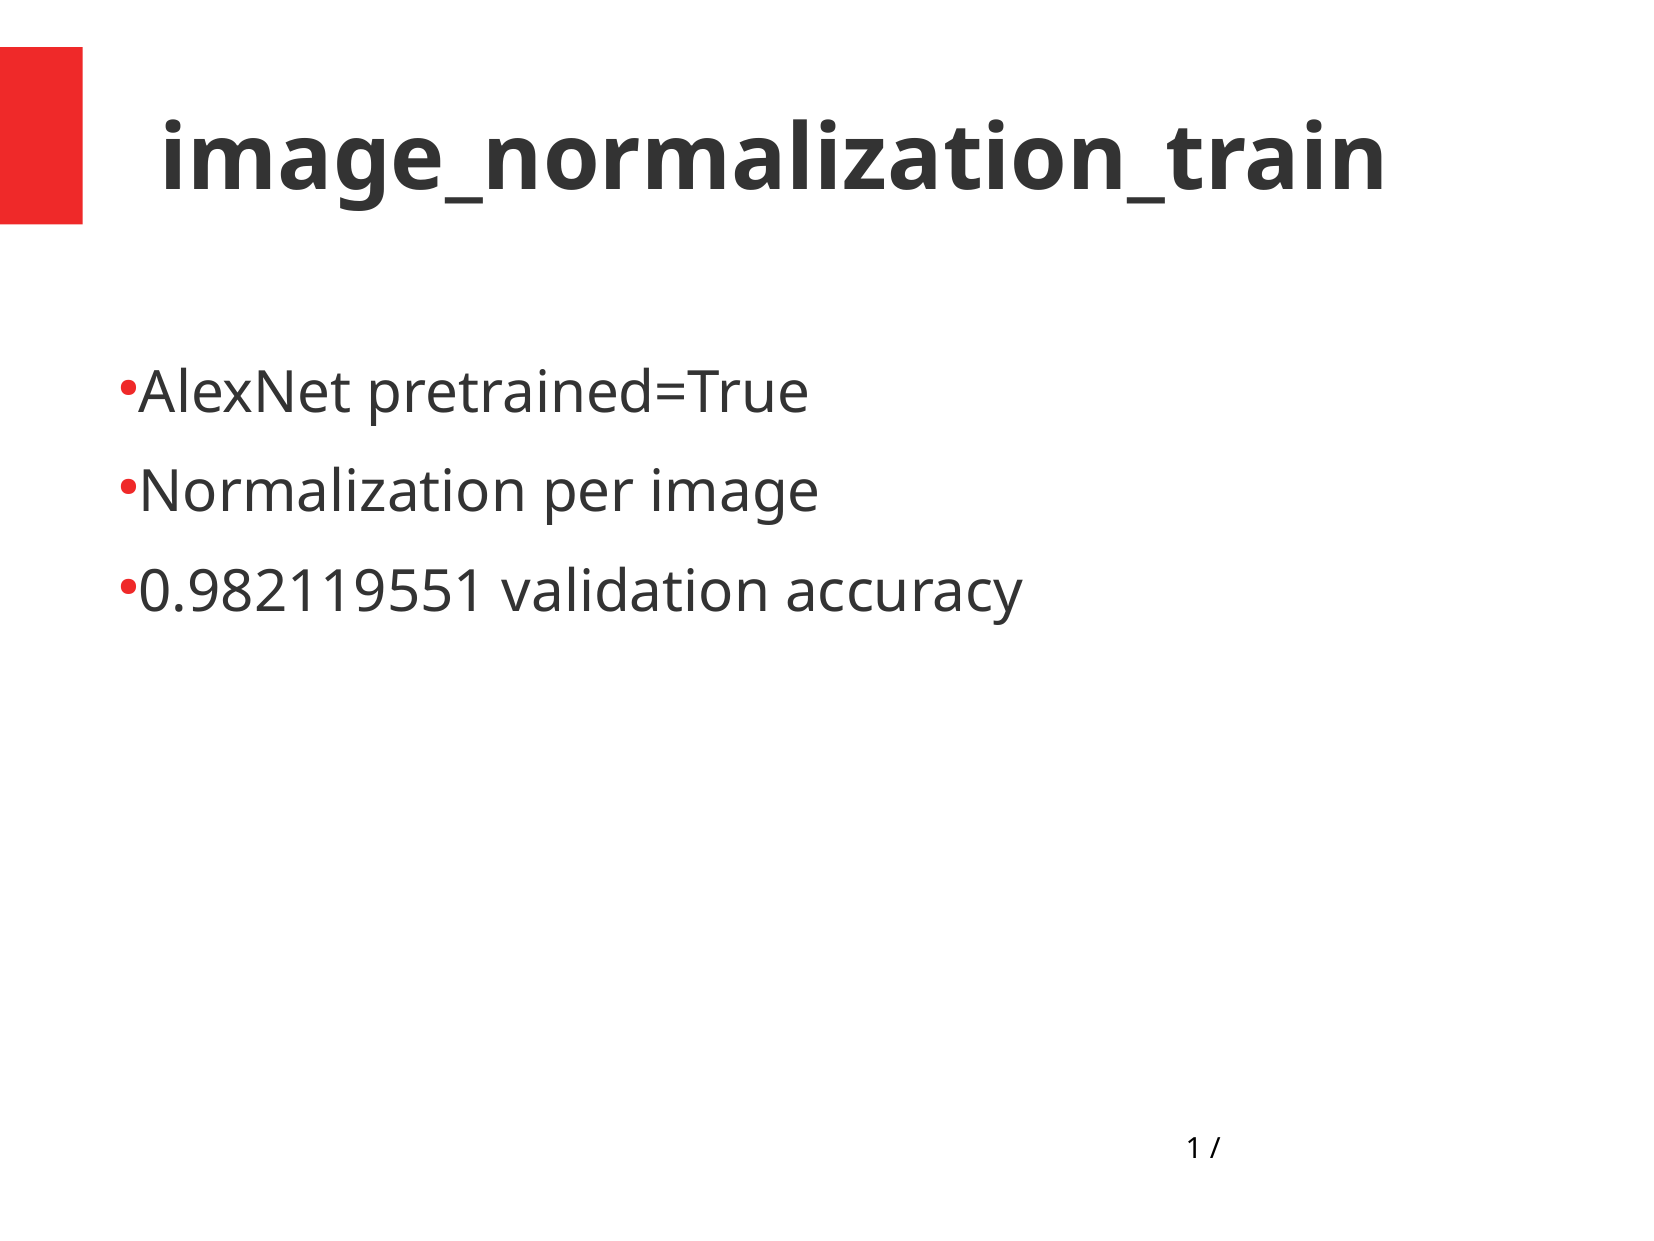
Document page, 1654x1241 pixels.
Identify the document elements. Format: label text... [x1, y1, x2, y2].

list AlexNet pretrained=True Normalization per image 0.982119551 validation accuracy [118, 354, 1536, 1074]
title image_normalization_train [159, 49, 1530, 257]
text_box / [1185, 1129, 1571, 1216]
